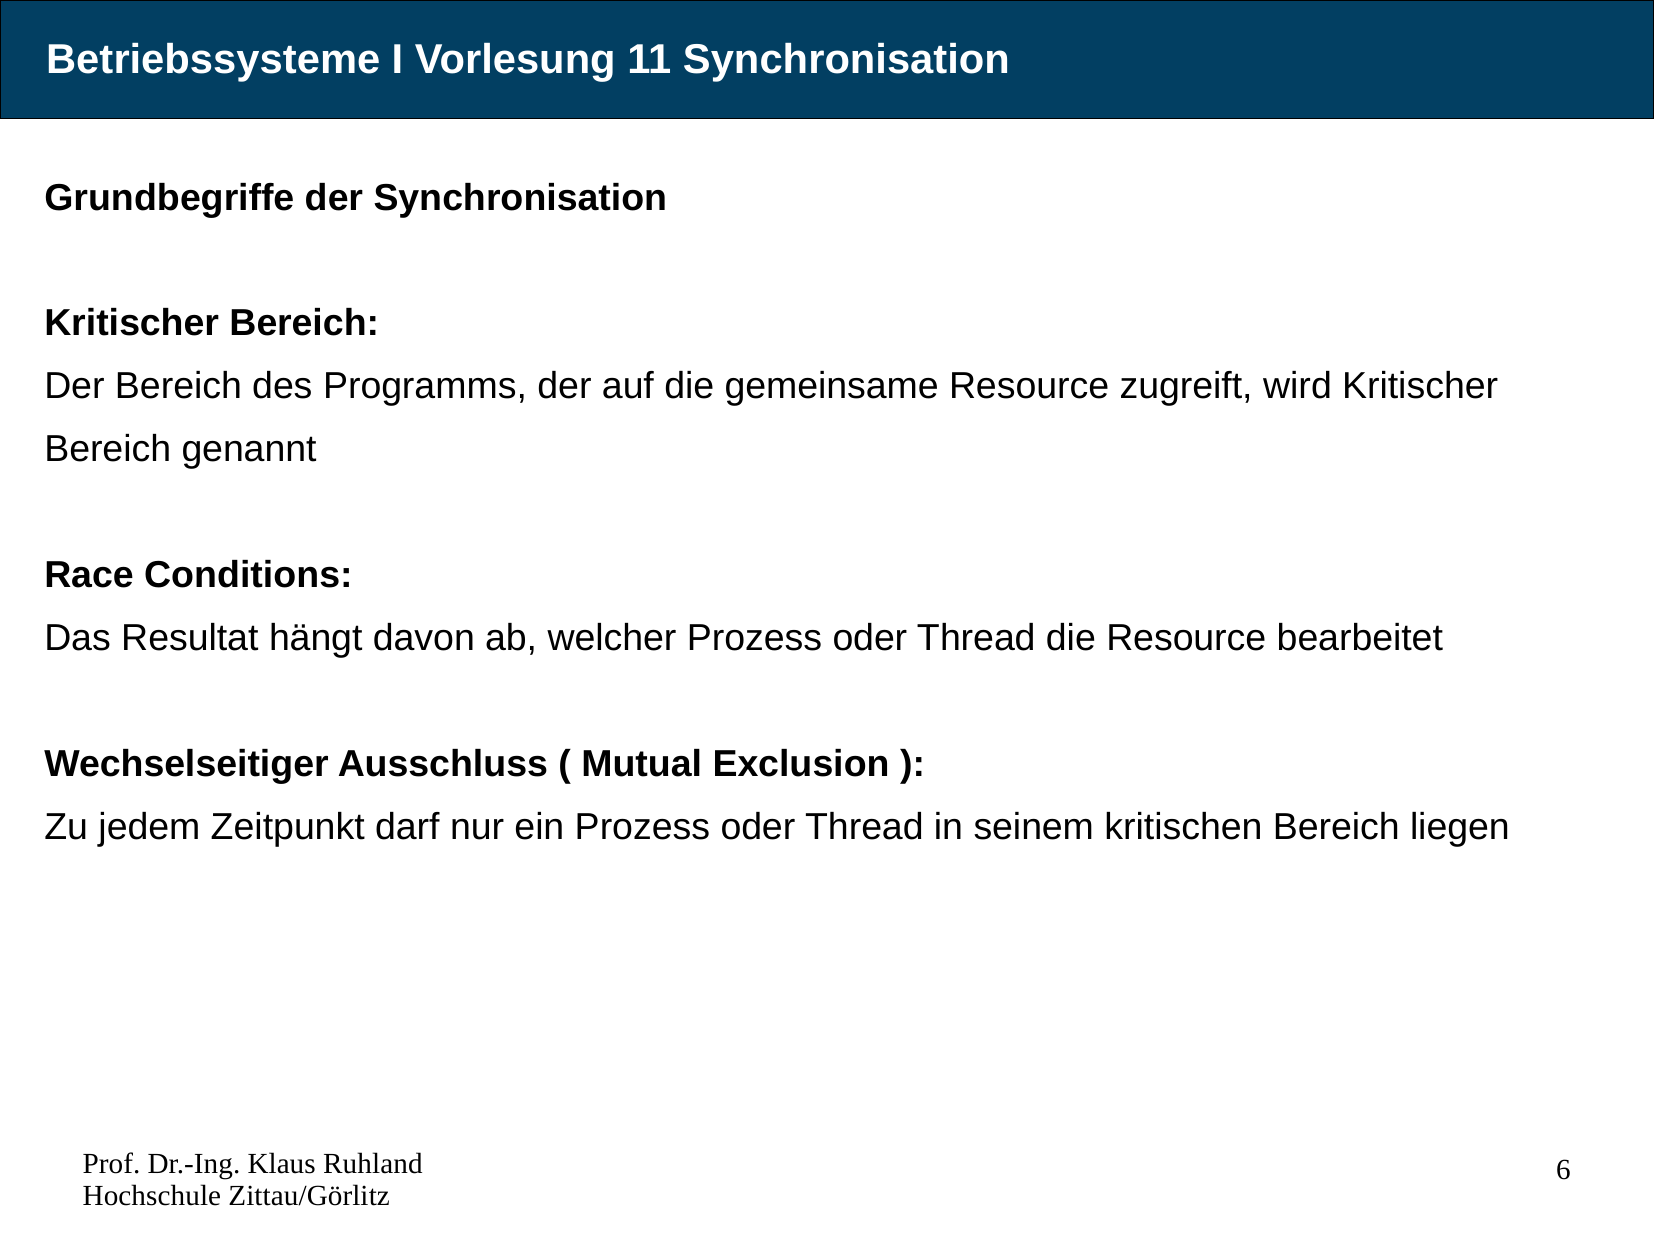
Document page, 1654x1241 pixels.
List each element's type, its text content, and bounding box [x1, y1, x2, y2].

text_box Grundbegriffe der Synchronisation Kritischer Bereich: Der Bereich des Programms, der auf die gemeinsame Resource zugreift, wird Kritischer Bereich genannt Race Conditions: Das Resultat hängt davon ab, welcher Prozess oder Thread die Resource bearbeitet Wechselseitiger Ausschluss ( Mutual Exclusion ): Zu jedem Zeitpunkt darf nur ein Prozess oder Thread in seinem kritischen Bereich liegen [29, 147, 1565, 1121]
